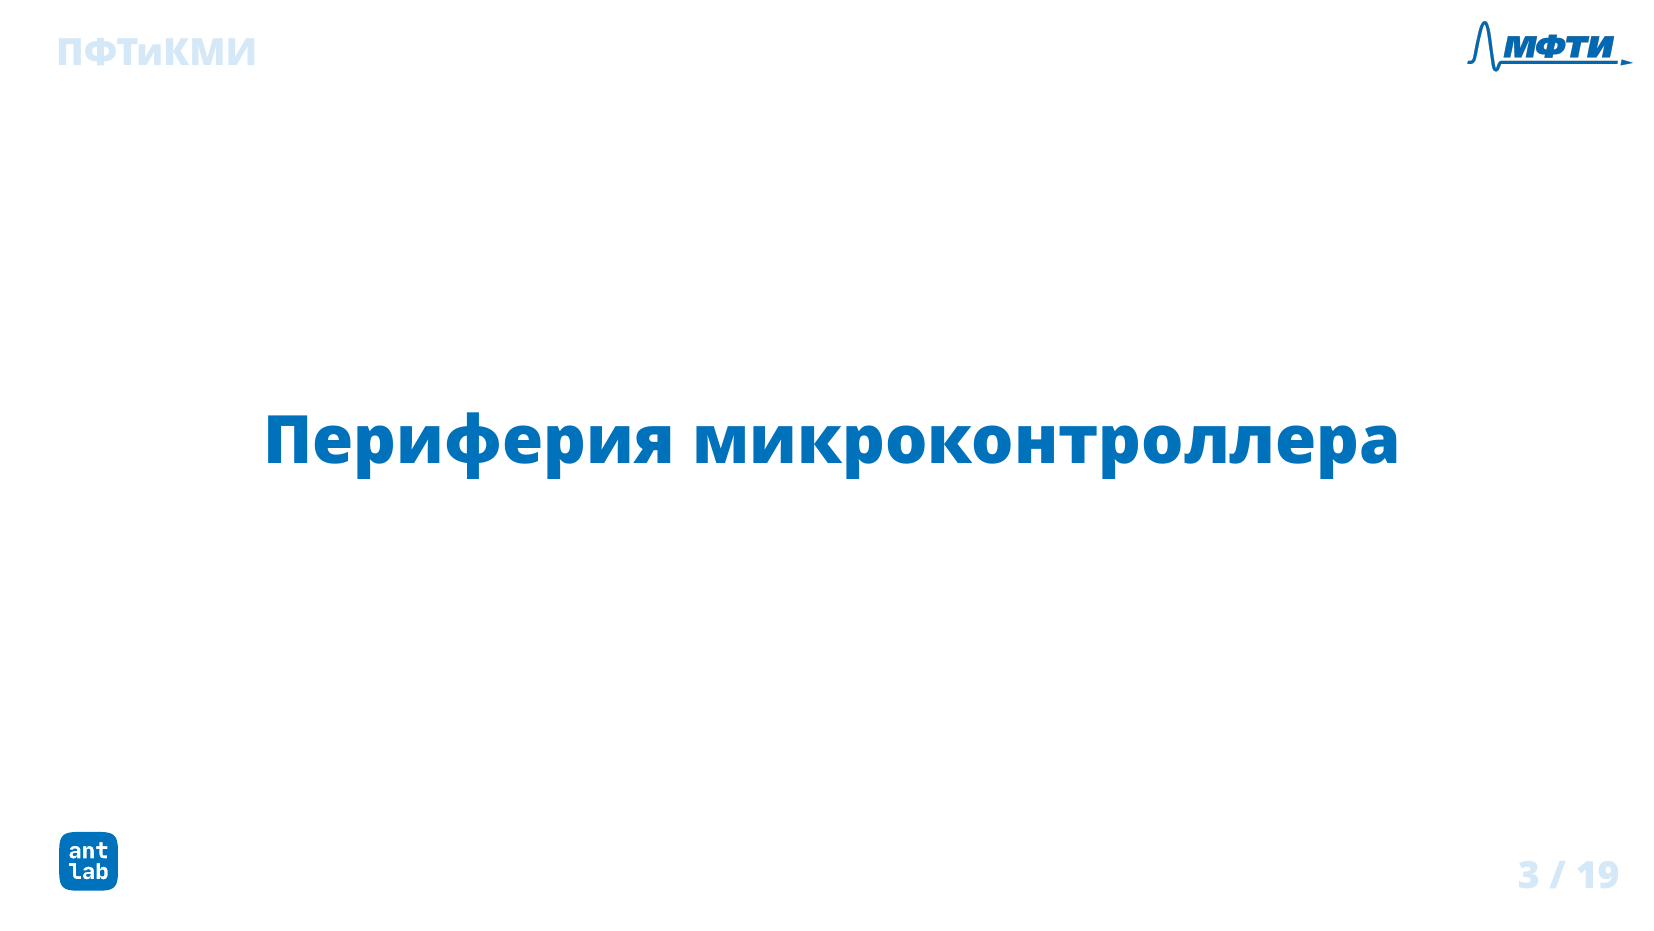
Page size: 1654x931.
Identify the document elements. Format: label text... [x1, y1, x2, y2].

title Периферия микроконтроллера [88, 342, 1577, 532]
picture [1446, 0, 1654, 93]
